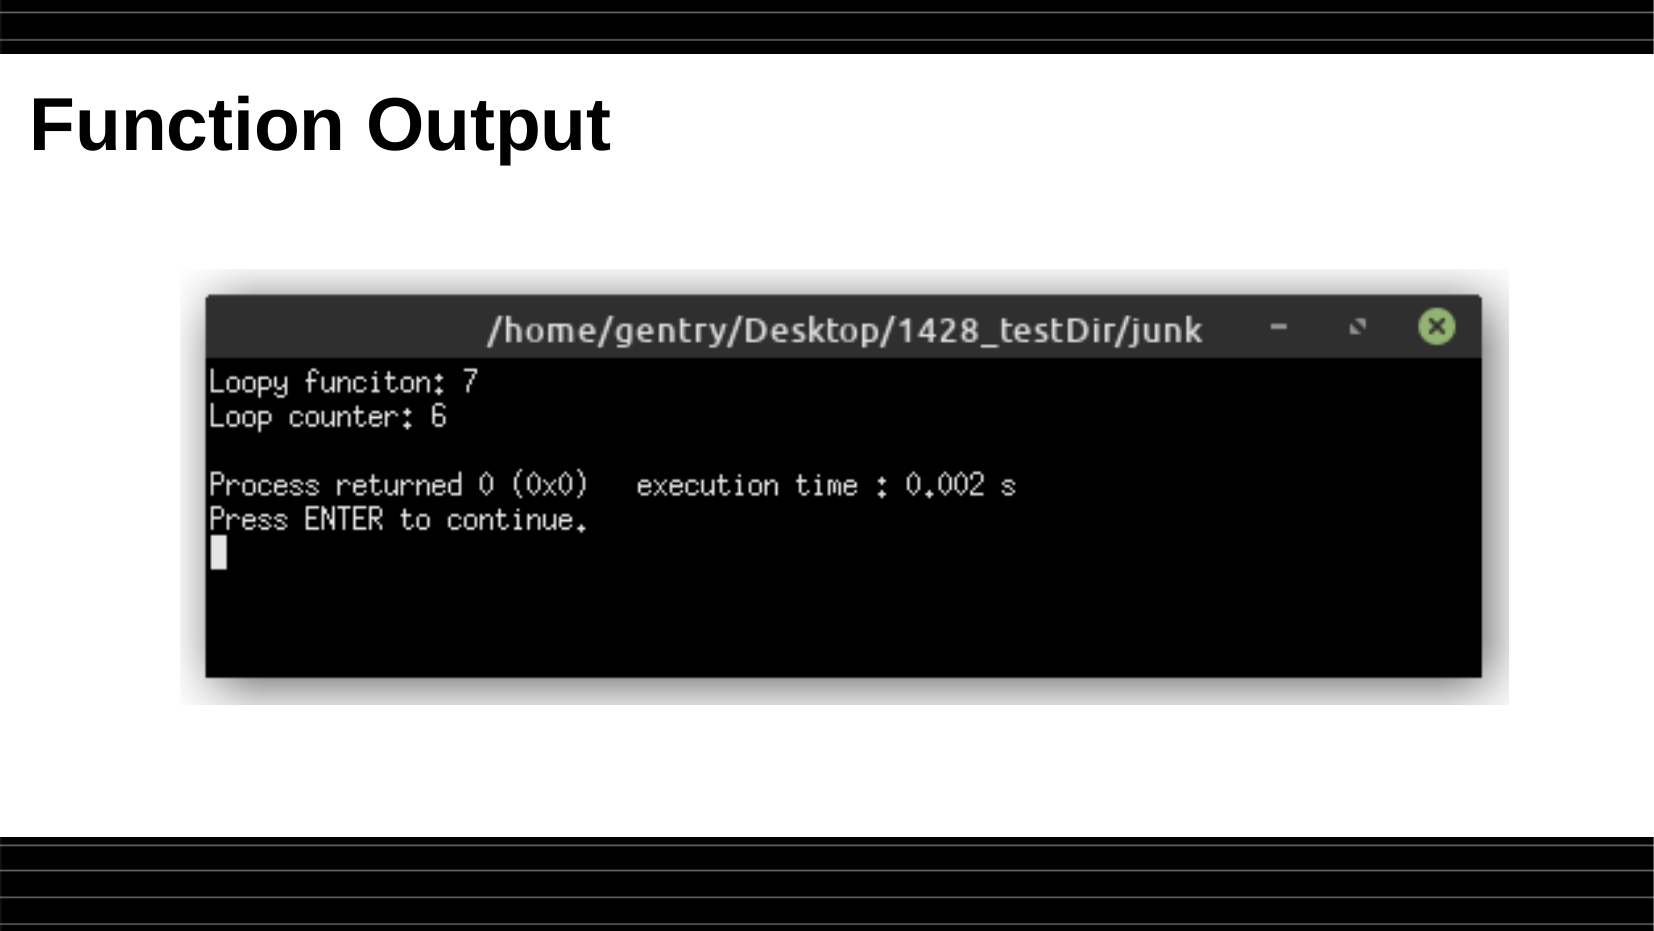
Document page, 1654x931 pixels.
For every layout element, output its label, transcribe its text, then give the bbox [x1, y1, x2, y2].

picture [0, 837, 1654, 931]
text_box Function Output [15, 75, 1546, 174]
picture [0, 0, 1654, 54]
picture [180, 269, 1509, 706]
